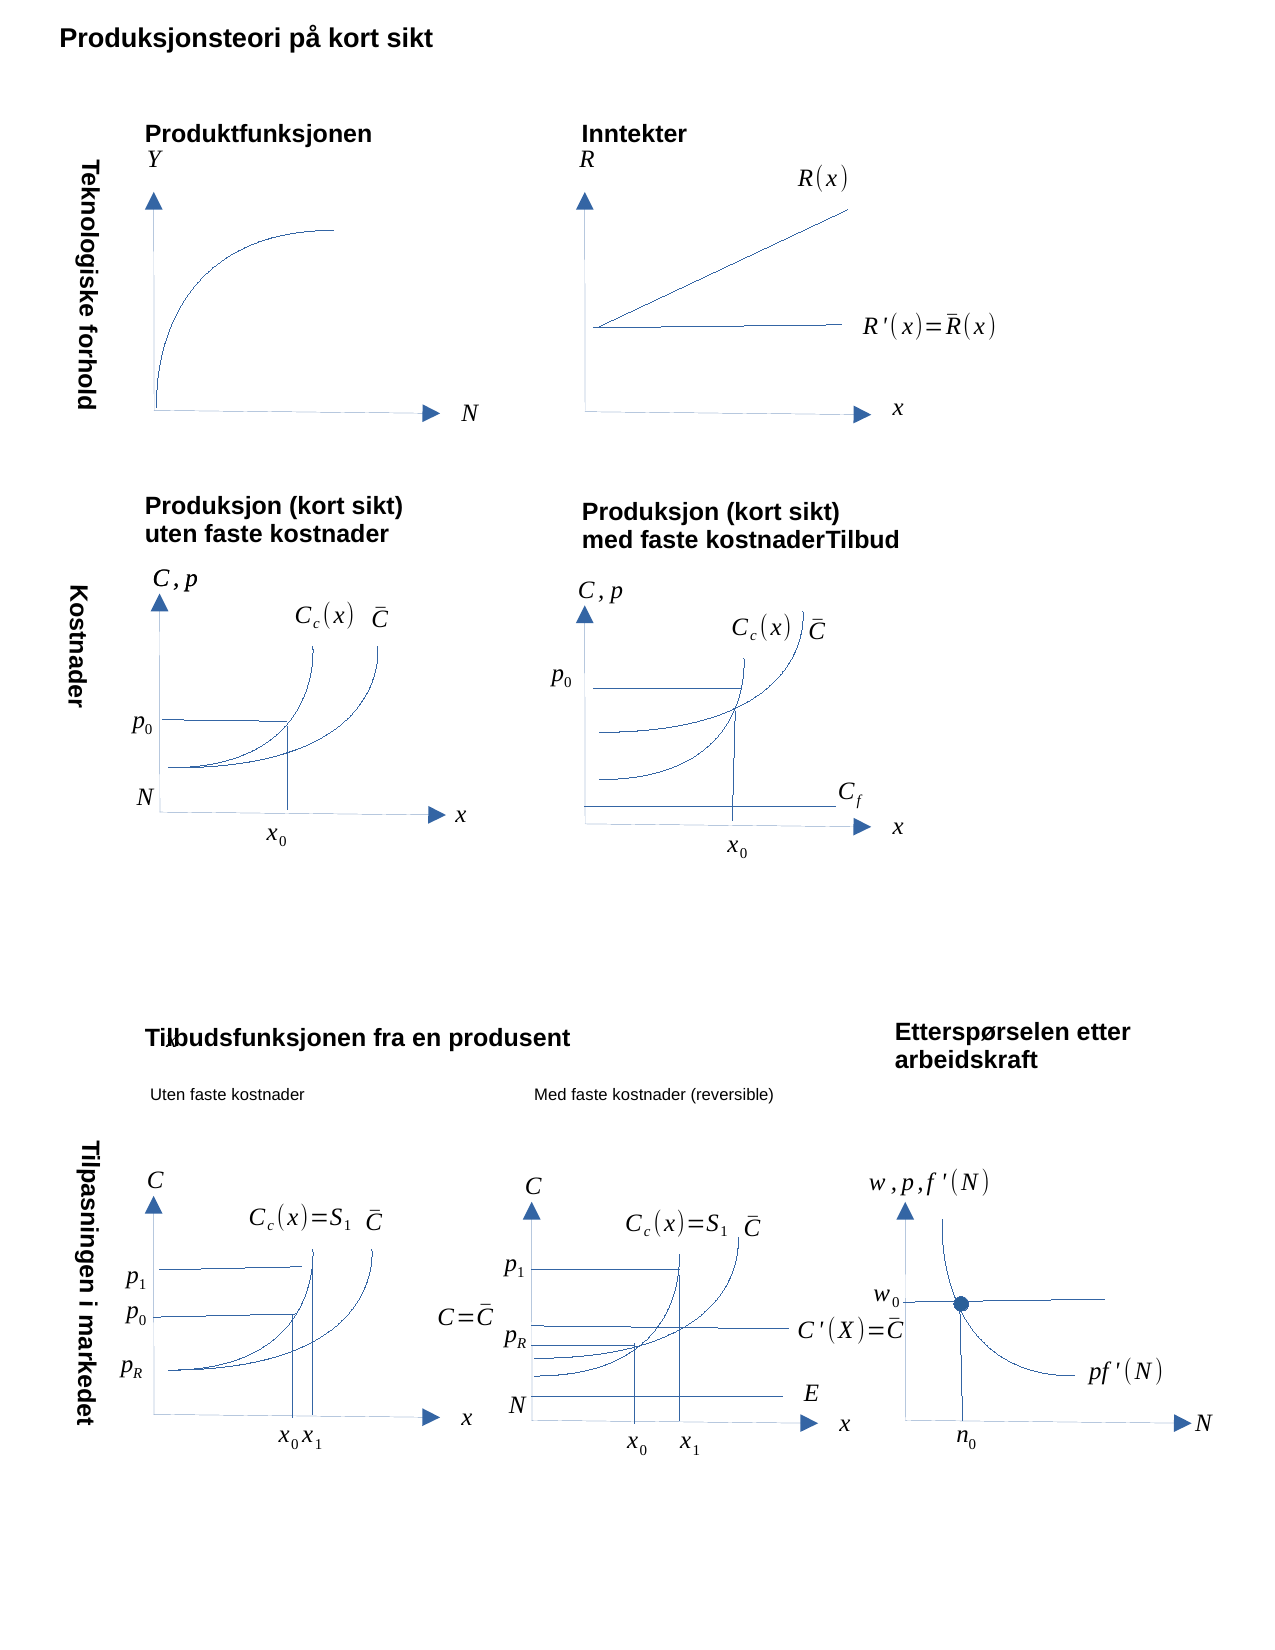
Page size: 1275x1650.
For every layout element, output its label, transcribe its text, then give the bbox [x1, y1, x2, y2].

chart [453, 399, 487, 428]
chart [128, 783, 159, 812]
chart [884, 812, 911, 841]
text_box Kostnader [32, 569, 101, 954]
chart [542, 659, 578, 691]
text_box Uten faste kostnader [135, 1077, 320, 1131]
chart [831, 777, 870, 809]
chart [117, 1261, 153, 1293]
chart [884, 393, 911, 422]
chart [500, 1391, 531, 1420]
chart [111, 1350, 150, 1382]
chart [719, 830, 754, 862]
chart [495, 1249, 531, 1282]
chart [949, 1421, 983, 1453]
chart [258, 818, 293, 851]
chart [117, 1297, 153, 1329]
chart [270, 1421, 328, 1453]
chart [725, 612, 798, 645]
text_box Inntekter [566, 112, 703, 156]
chart [242, 1201, 358, 1234]
chart [431, 1303, 534, 1353]
chart [619, 1208, 734, 1241]
chart [831, 1409, 858, 1438]
chart [453, 1403, 480, 1432]
chart [1187, 1409, 1220, 1438]
text_box [953, 1296, 969, 1312]
chart [796, 1379, 827, 1408]
chart [123, 706, 159, 738]
chart [365, 606, 396, 634]
text_box Produktfunksjonen [130, 112, 526, 184]
chart [619, 1427, 653, 1459]
chart [906, 1314, 911, 1346]
text_box Teknologiske forhold [43, 144, 113, 529]
text_box Produksjonsteori på kort sikt [44, 15, 473, 81]
text_box Tilpasningen i markedet [35, 1124, 113, 1509]
chart [288, 600, 361, 633]
chart [146, 564, 204, 593]
chart [855, 310, 1003, 342]
chart [802, 617, 833, 646]
chart [571, 156, 602, 174]
text_box Produksjon (kort sikt) med faste kostnaderTilbud [567, 490, 963, 562]
chart [447, 801, 474, 829]
chart [518, 1173, 549, 1201]
chart [862, 1167, 996, 1198]
text_box Etterspørselen etter arbeidskraft [880, 1010, 1275, 1109]
chart [790, 163, 855, 194]
chart [791, 1314, 905, 1346]
chart [571, 576, 630, 605]
text_box Tilbudsfunksjonen fra en produsent [129, 1015, 621, 1087]
chart [140, 1167, 171, 1195]
chart [737, 1214, 768, 1243]
chart [359, 1208, 390, 1237]
text_box Produksjon (kort sikt) uten faste kostnader [129, 484, 526, 556]
chart [867, 1279, 906, 1311]
chart [672, 1427, 706, 1459]
text_box Med faste kostnader (reversible) [519, 1078, 790, 1131]
chart [1079, 1356, 1170, 1387]
chart [158, 1025, 185, 1054]
